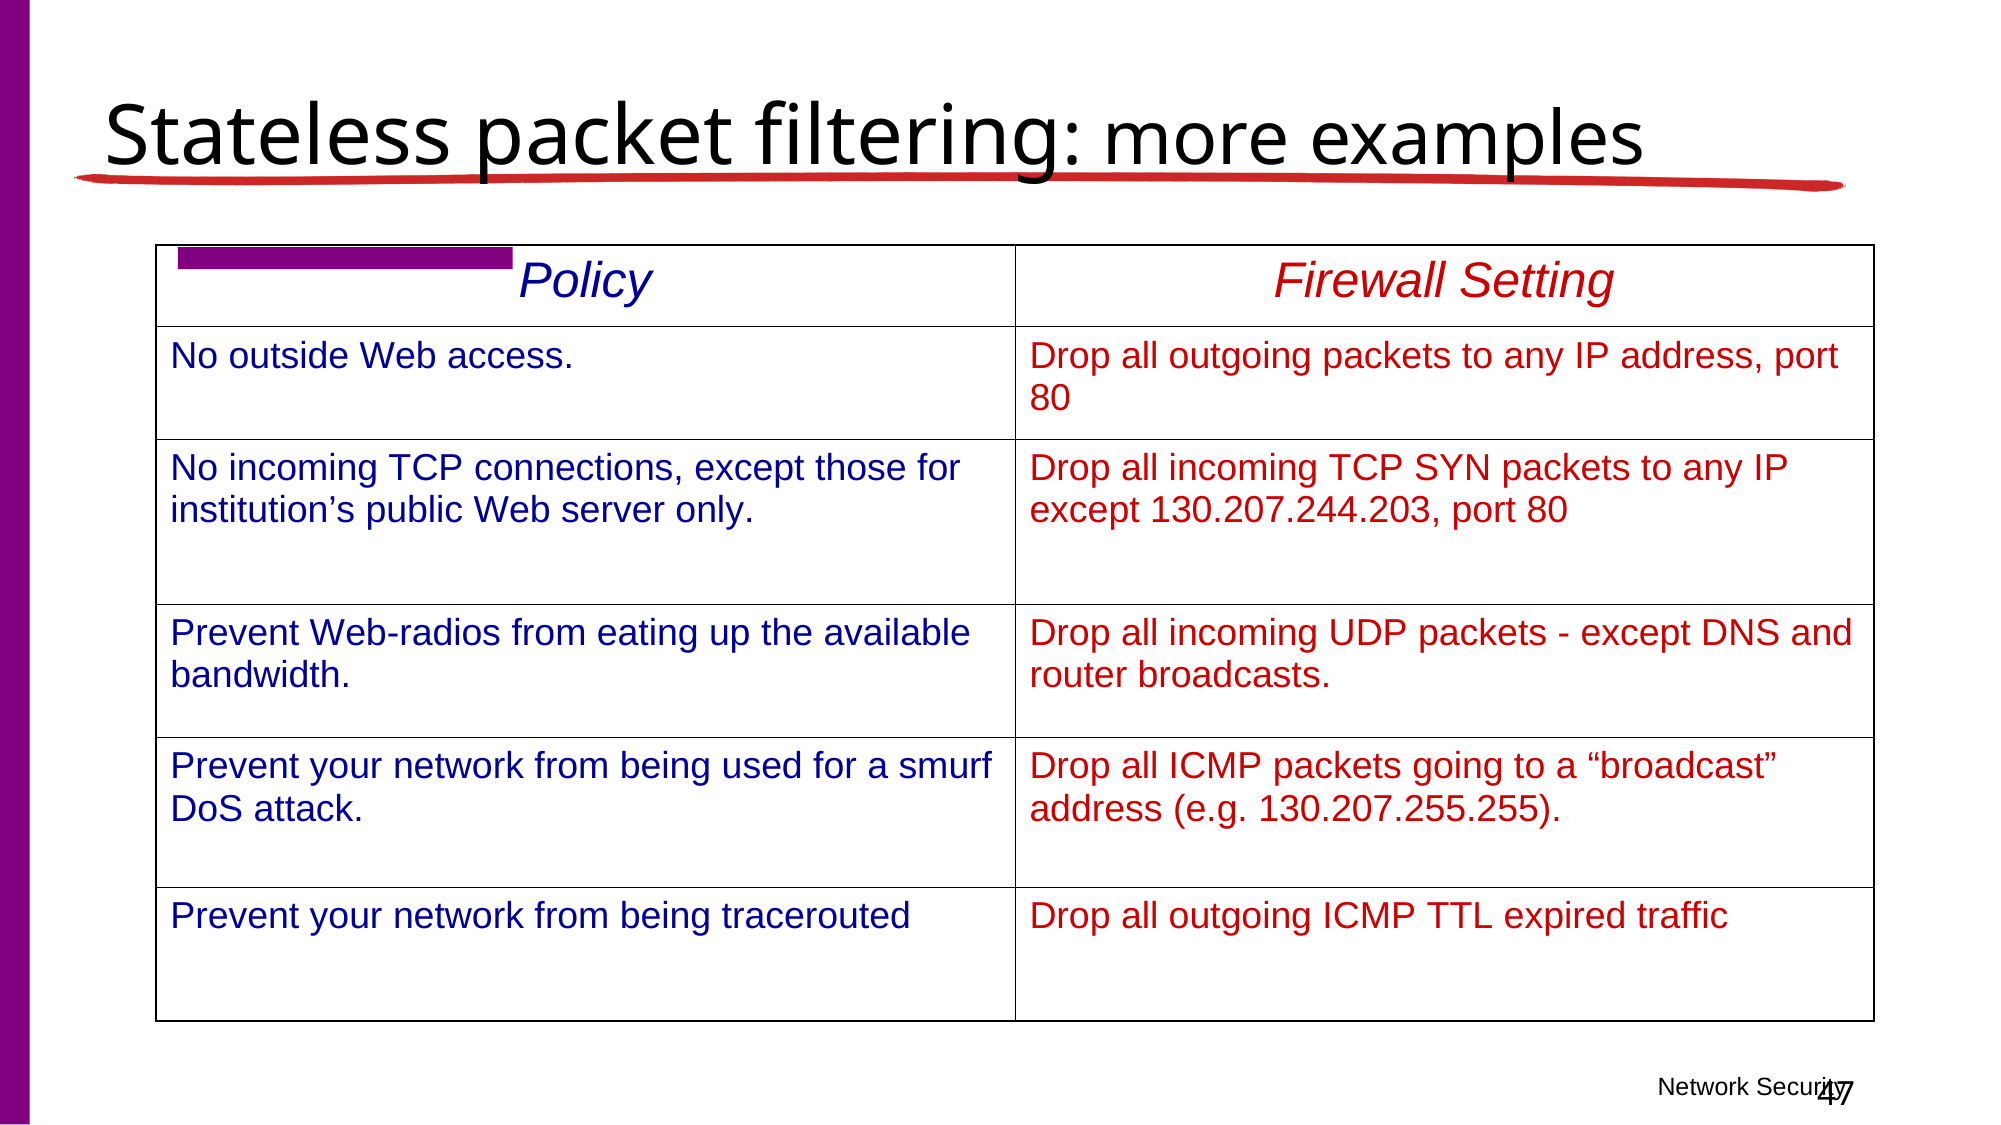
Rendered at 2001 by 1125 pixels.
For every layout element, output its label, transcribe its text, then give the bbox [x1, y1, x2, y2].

text_box Network Security [1016, 1062, 1862, 1114]
table_header Firewall Setting [1016, 246, 1873, 326]
table_cell Prevent Web-radios from eating up the available bandwidth. [157, 605, 1015, 737]
table_cell Drop all incoming UDP packets - except DNS and router broadcasts. [1016, 605, 1873, 737]
table_cell Prevent your network from being used for a smurf DoS attack. [157, 738, 1015, 887]
table_cell No incoming TCP connections, except those for institution’s public Web server only. [157, 440, 1015, 604]
table_cell Drop all incoming TCP SYN packets to any IP except 130.207.244.203, port 80 [1016, 440, 1873, 604]
table_header Policy [157, 246, 1015, 326]
title Stateless packet filtering: more examples [54, 37, 1977, 225]
table_cell Drop all outgoing ICMP TTL expired traffic [1016, 888, 1873, 1020]
table_cell No outside Web access. [157, 327, 1015, 439]
table_cell Prevent your network from being tracerouted [157, 888, 1015, 1020]
table_cell Drop all outgoing packets to any IP address, port 80 [1016, 327, 1873, 439]
table_cell Drop all ICMP packets going to a “broadcast” address (e.g. 130.207.255.255). [1016, 738, 1873, 887]
